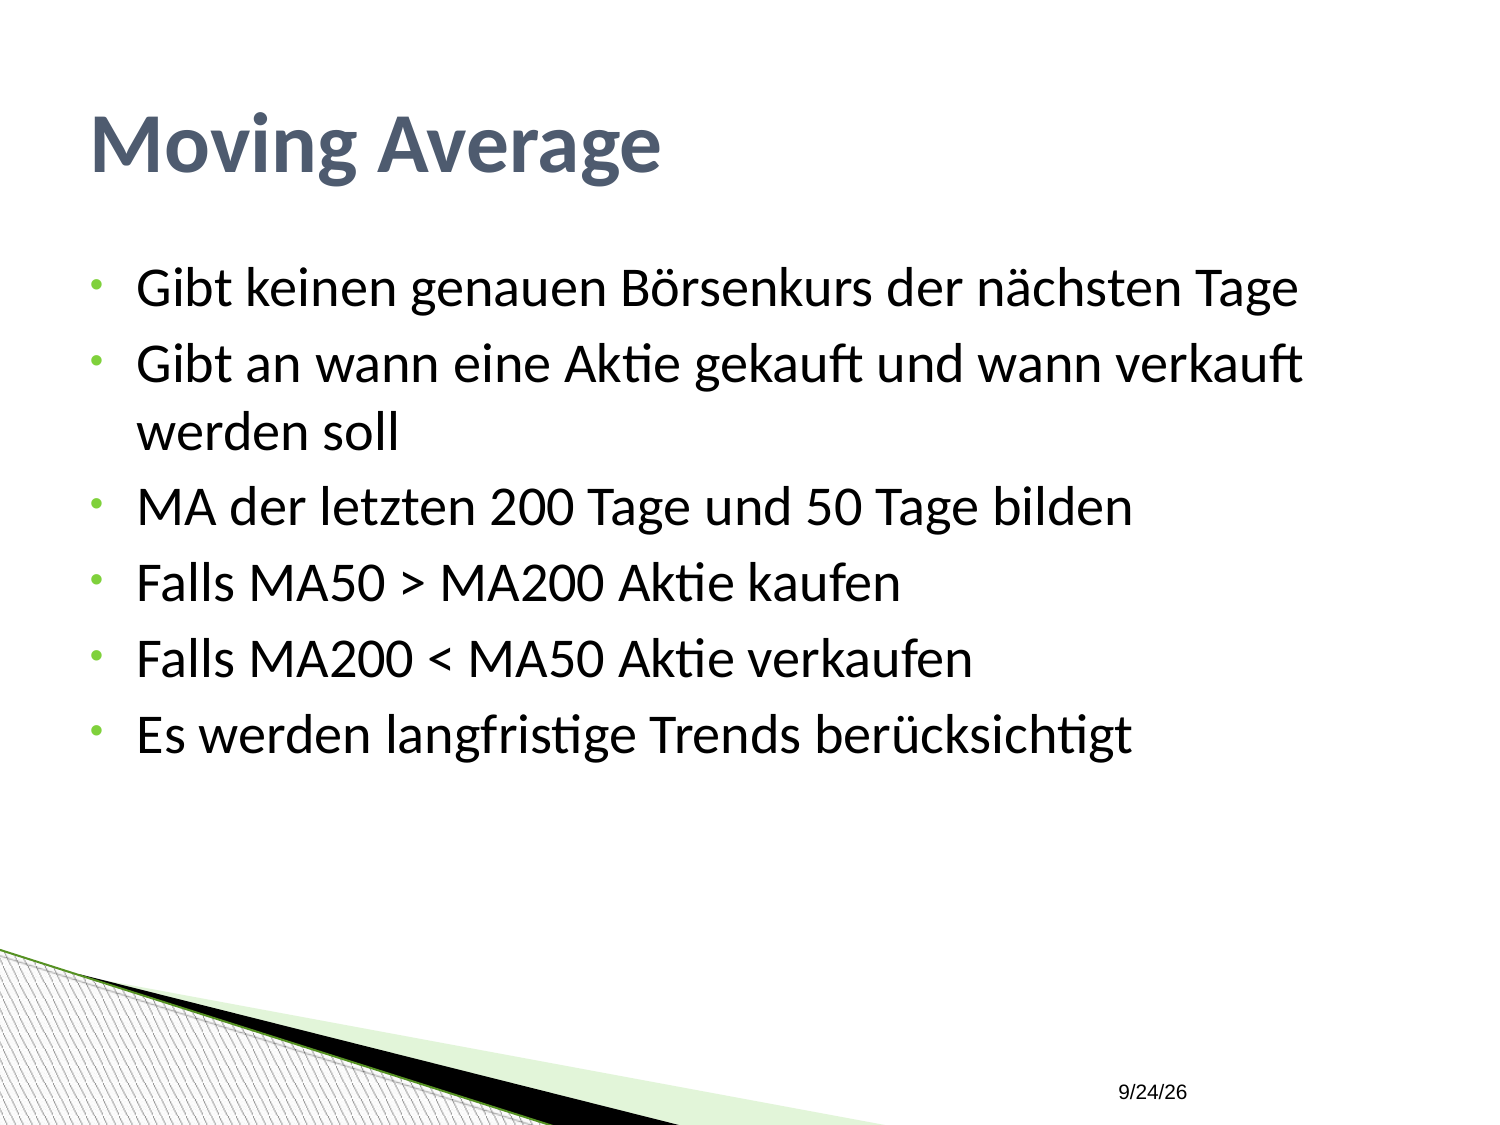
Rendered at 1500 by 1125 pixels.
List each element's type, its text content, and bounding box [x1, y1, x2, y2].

list Gibt keinen genauen Börsenkurs der nächsten Tage Gibt an wann eine Aktie gekauft und wann verkauft werden soll MA der letzten 200 Tage und 50 Tage bilden Falls MA50 > MA200 Aktie kaufen Falls MA200 < MA50 Aktie verkaufen Es werden langfristige Trends berücksichtigt [75, 243, 1425, 986]
picture [0, 952, 543, 1125]
title Moving Average [75, 45, 1425, 233]
slide_number 6/10/15 [1103, 1051, 1419, 1112]
